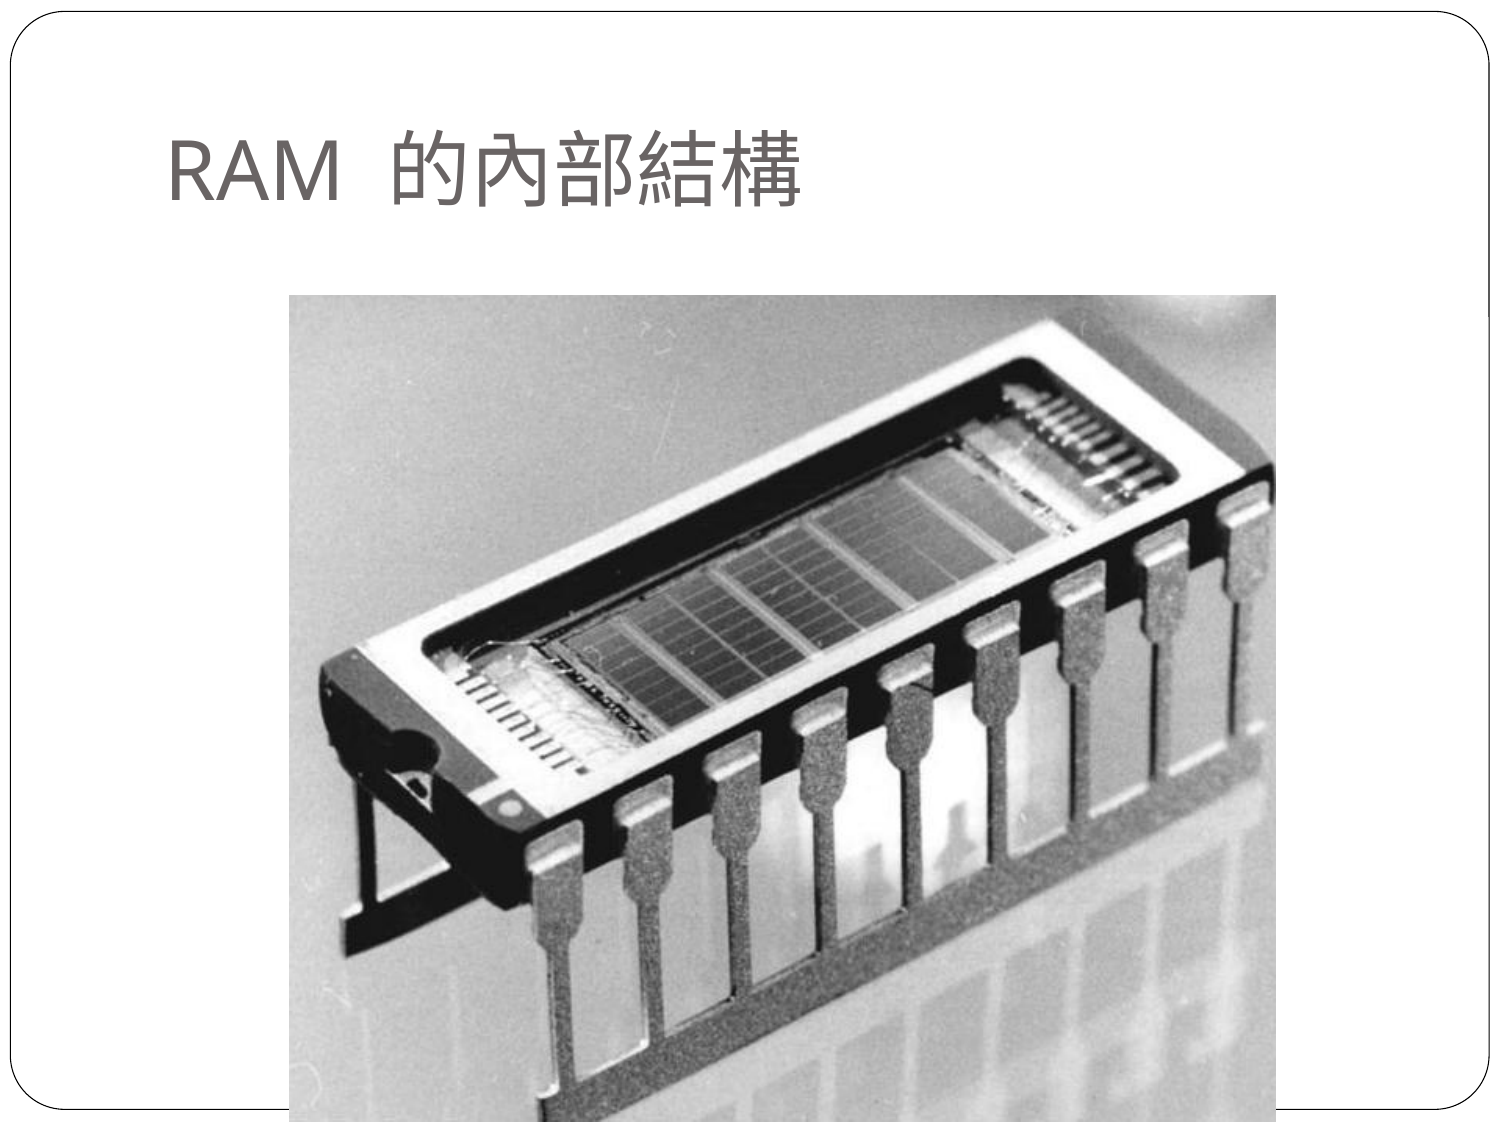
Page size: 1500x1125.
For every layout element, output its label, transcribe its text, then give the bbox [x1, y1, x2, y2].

title RAM 的內部結構 [150, 9, 1426, 233]
picture [289, 295, 1276, 1122]
